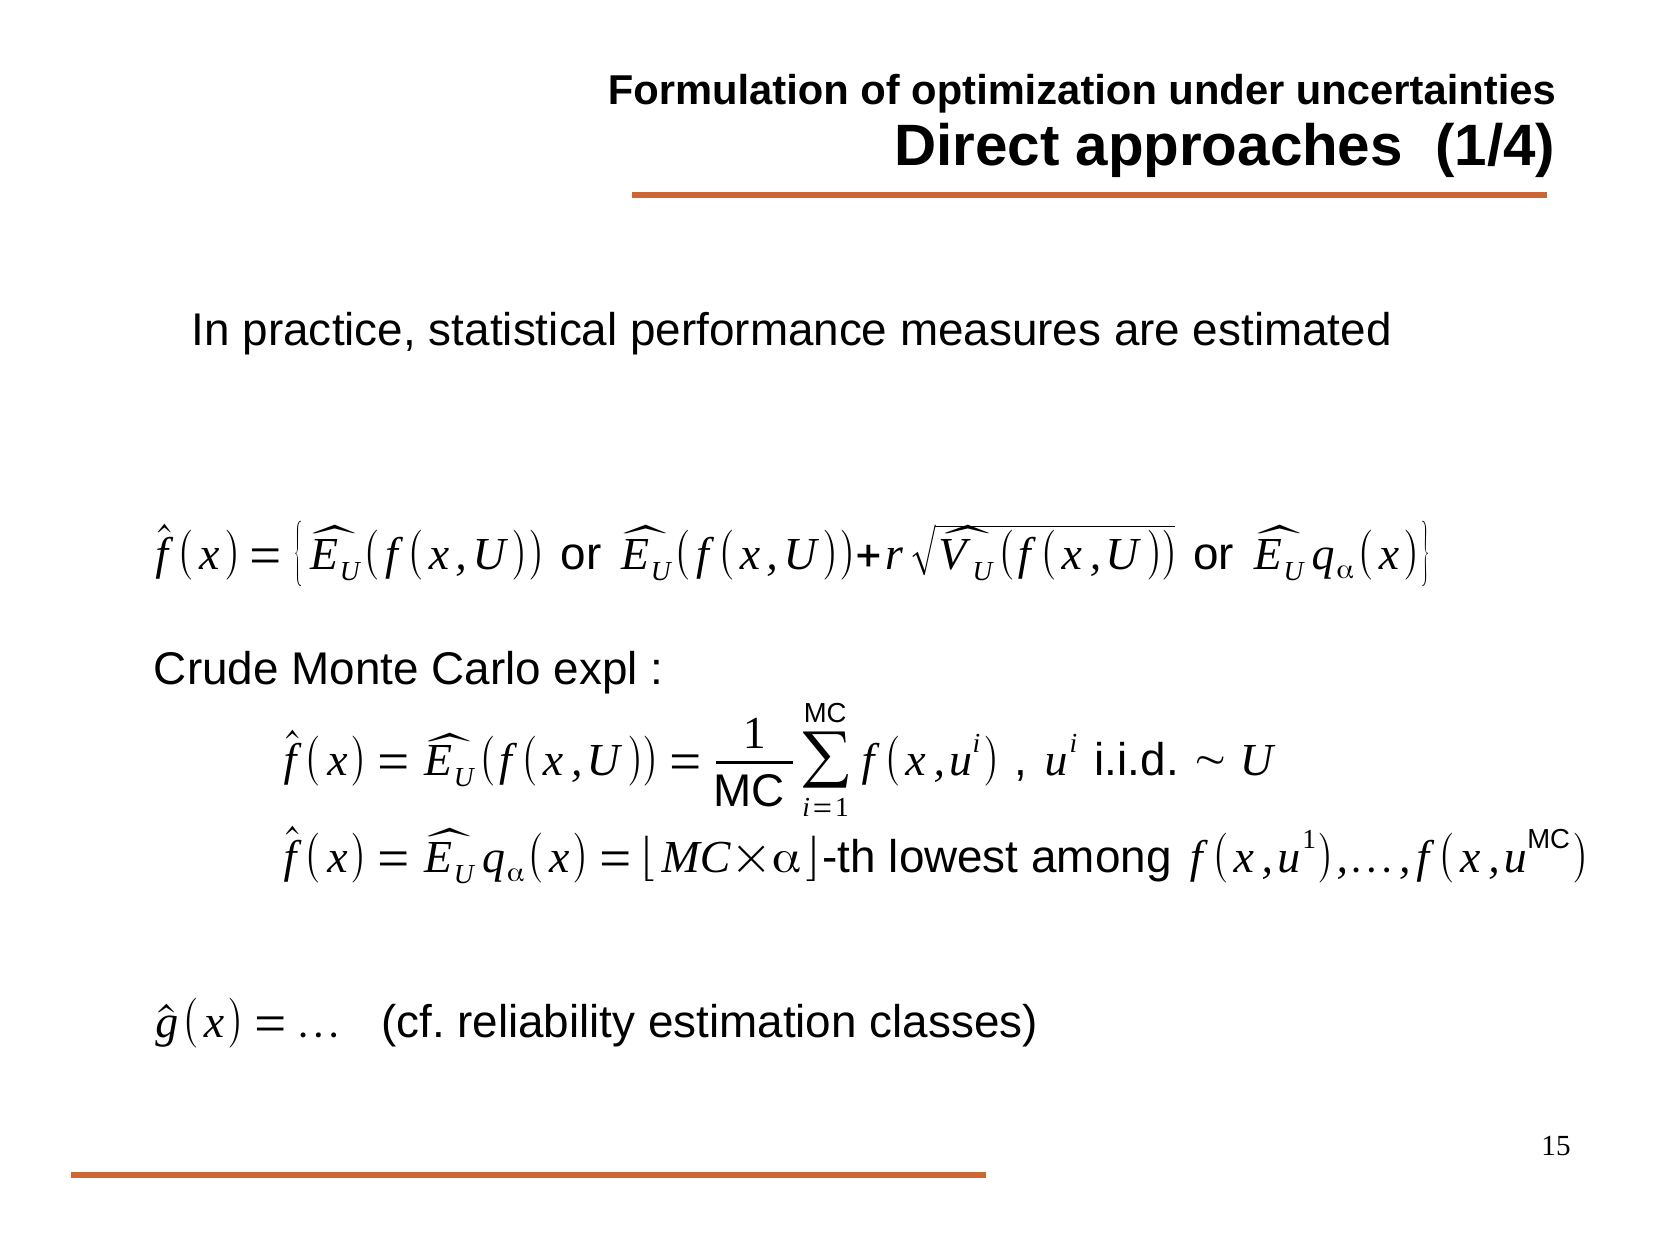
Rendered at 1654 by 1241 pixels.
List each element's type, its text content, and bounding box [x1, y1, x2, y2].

text_box Formulation of optimization under uncertainties Direct approaches (1/4) [212, 59, 1571, 186]
text_box In practice, statistical performance measures are estimated [177, 296, 1536, 414]
chart [147, 519, 1595, 1052]
